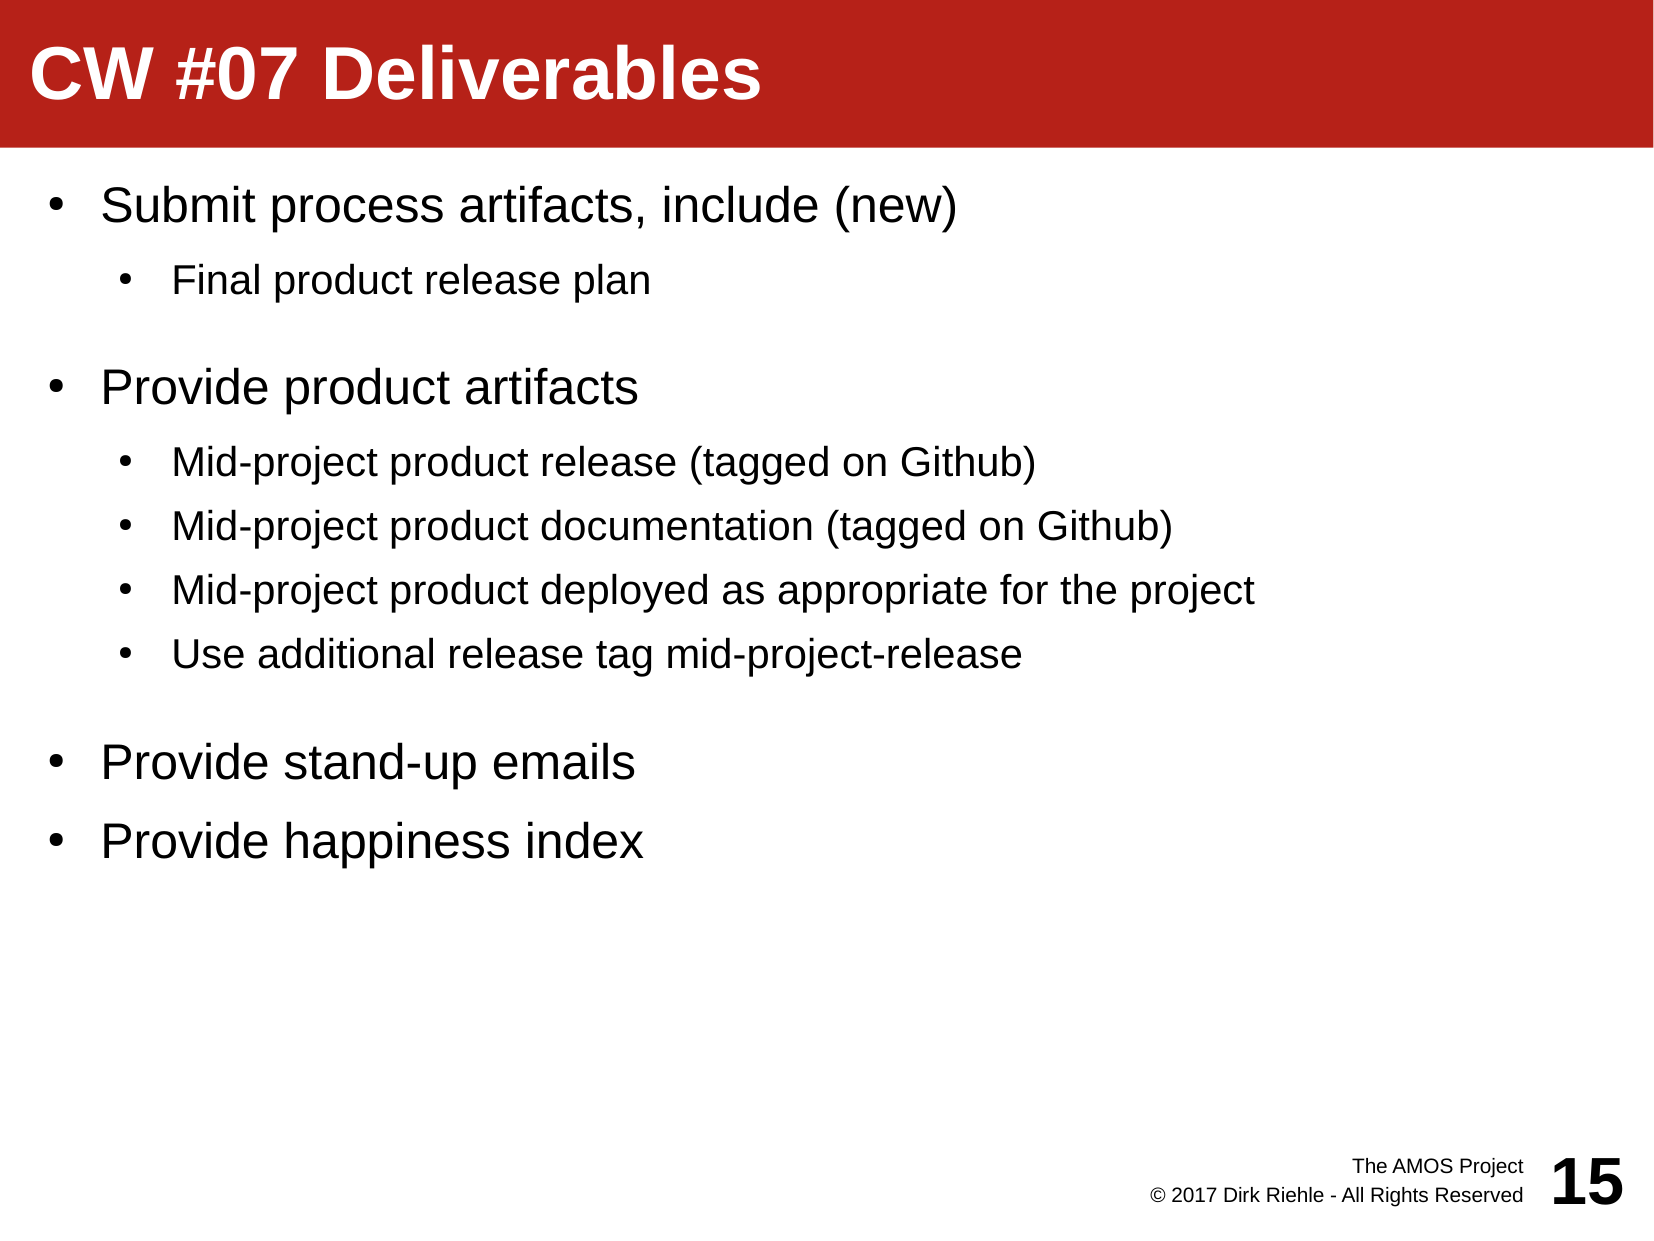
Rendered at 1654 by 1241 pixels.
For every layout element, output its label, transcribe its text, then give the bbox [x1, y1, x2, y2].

list Submit process artifacts, include (new) Final product release plan Provide product artifacts Mid-project product release (tagged on Github) Mid-project product documentation (tagged on Github) Mid-project product deployed as appropriate for the project Use additional release tag mid-project-release Provide stand-up emails Provide happiness index [29, 177, 1625, 1063]
title CW #07 Deliverables [0, 0, 1654, 148]
